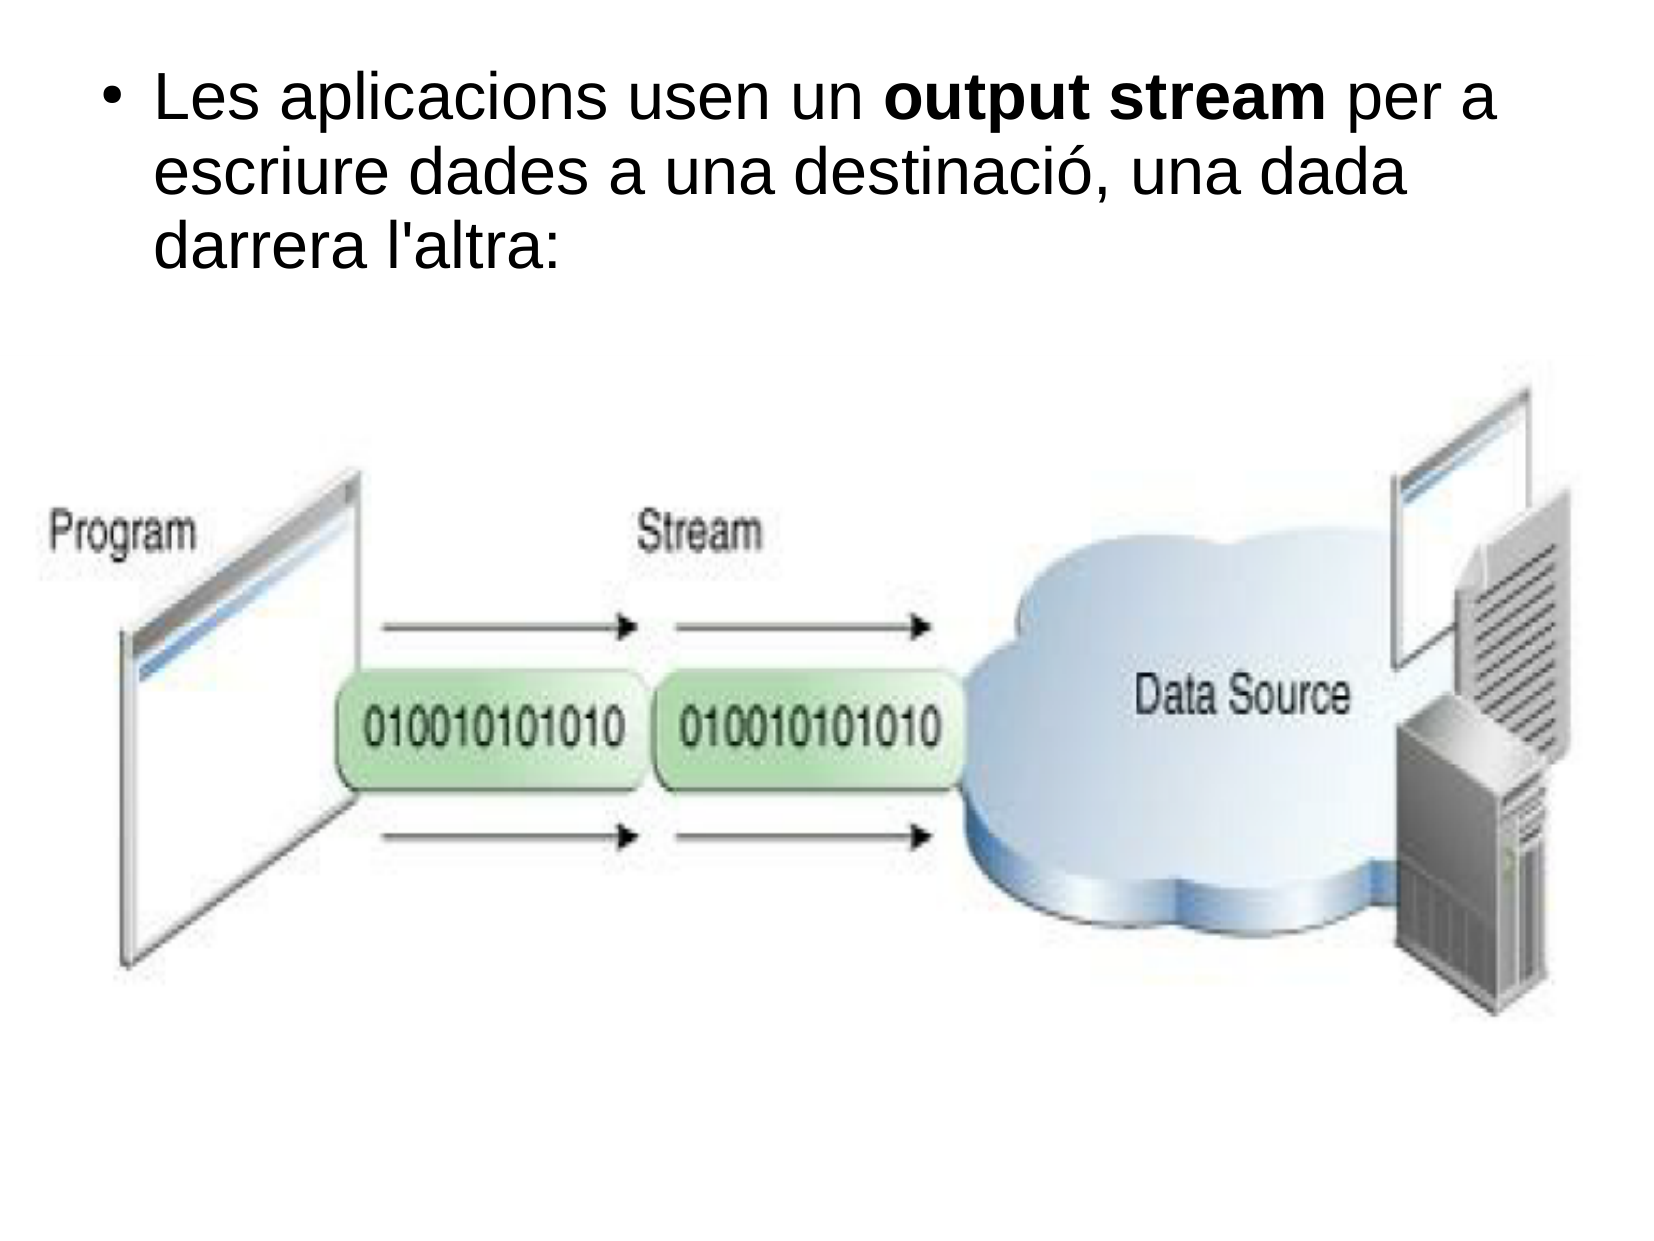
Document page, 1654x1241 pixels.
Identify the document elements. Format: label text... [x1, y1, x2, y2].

picture [0, 354, 1595, 1034]
list Les aplicacions usen un output stream per a escriure dades a una destinació, una dada darrera l'altra: [82, 59, 1571, 354]
